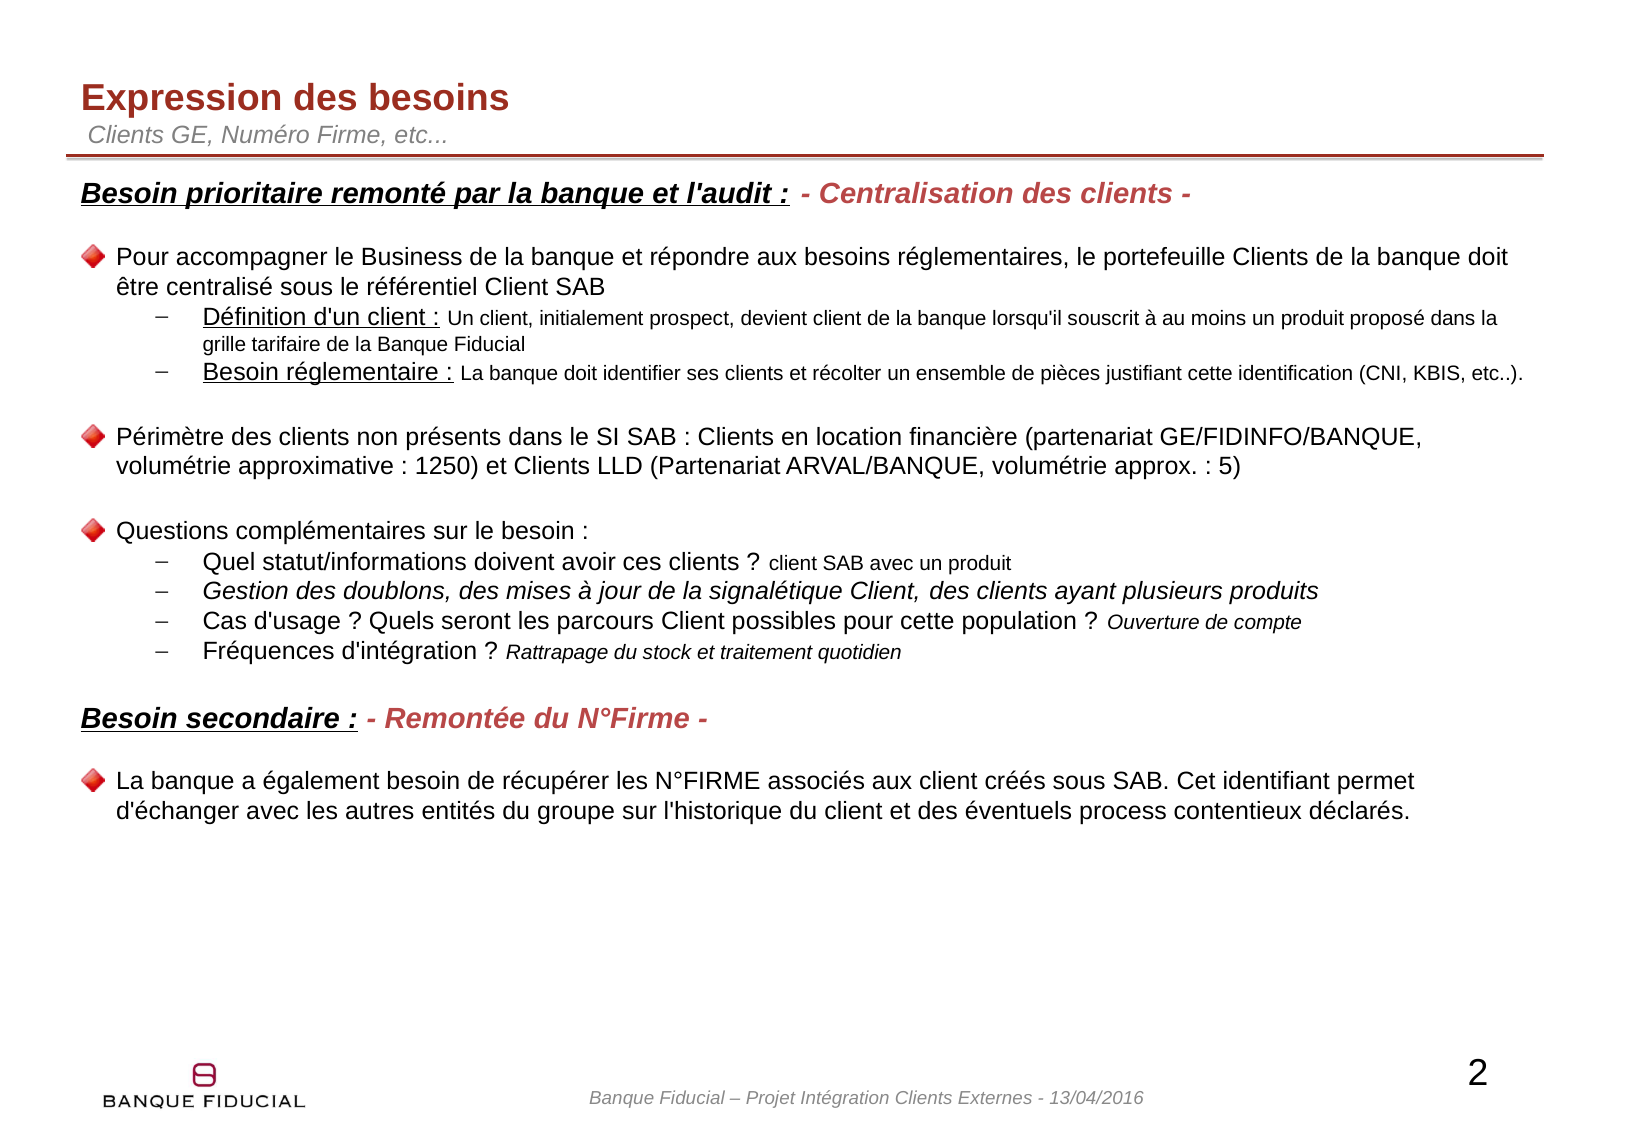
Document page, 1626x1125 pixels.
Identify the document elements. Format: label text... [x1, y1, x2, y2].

picture [80, 767, 105, 792]
picture [80, 243, 105, 268]
text_box Besoin prioritaire remonté par la banque et l'audit : - Centralisation des clients - Pour accompagner le Business de la banque et répondre aux besoins réglementaires, le portefeuille Clients de la banque doit être centralisé sous le référentiel Client SAB Définition d'un client : Un client, initialement prospect, devient client de la banque lorsqu'il souscrit à au moins un produit proposé dans la grille tarifaire de la Banque Fiducial Besoin réglementaire : La banque doit identifier ses clients et récolter un ensemble de pièces justifiant cette identification (CNI, KBIS, etc..). Périmètre des clients non présents dans le SI SAB : Clients en location financière (partenariat GE/FIDINFO/BANQUE, volumétrie approximative : 1250) et Clients LLD (Partenariat ARVAL/BANQUE, volumétrie approx. : 5) Questions complémentaires sur le besoin : Quel statut/informations doivent avoir ces clients ? client SAB avec un produit Gestion des doublons, des mises à jour de la signalétique Client, des clients ayant plusieurs produits Cas d'usage ? Quels seront les parcours Client possibles pour cette population ? Ouverture de compte Fréquences d'intégration ? Rattrapage du stock et traitement quotidien Besoin secondaire : - Remontée du N°Firme - La banque a également besoin de récupérer les N°FIRME associés aux client créés sous SAB. Cet identifiant permet d'échanger avec les autres entités du groupe sur l'historique du client et des éventuels process contentieux déclarés. [65, 155, 1545, 1125]
picture [80, 423, 105, 448]
picture [80, 517, 105, 542]
title Expression des besoins Clients GE, Numéro Firme, etc... [65, 91, 1544, 155]
